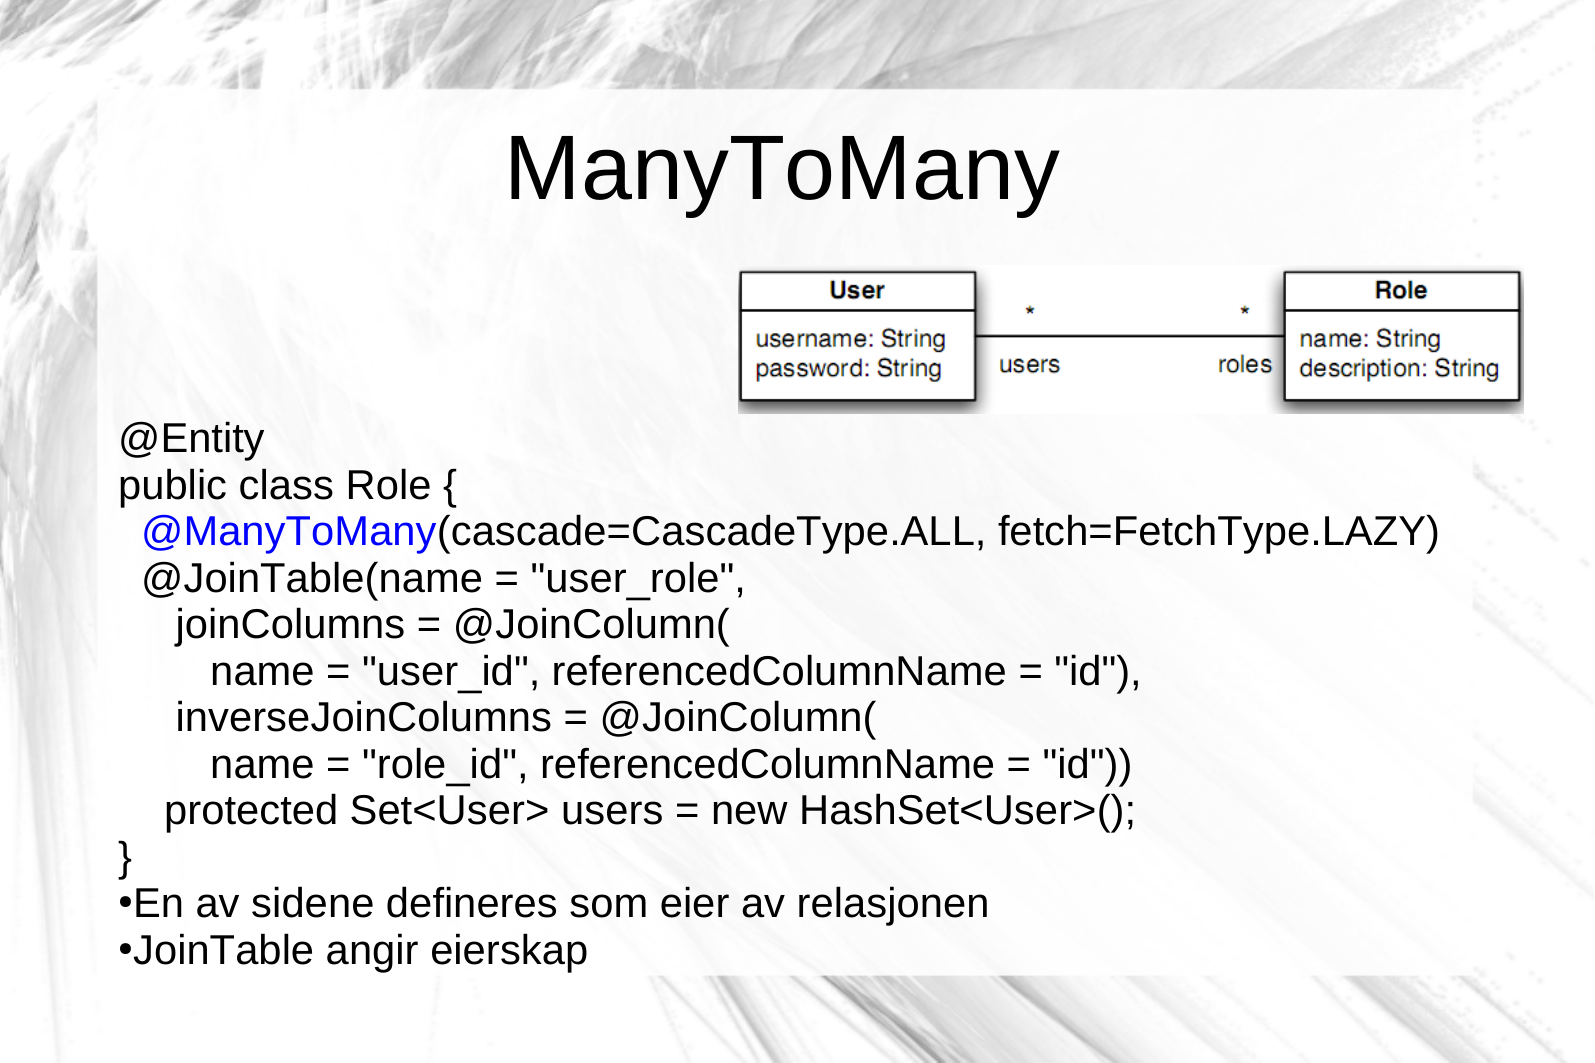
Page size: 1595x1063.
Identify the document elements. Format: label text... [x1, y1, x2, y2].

picture [0, 0, 1595, 1063]
subtitle @Entity public class Role { @ManyToMany(cascade=CascadeType.ALL, fetch=FetchType.LAZY) @JoinTable(name = "user_role", joinColumns = @JoinColumn( name = "user_id", referencedColumnName = "id"), inverseJoinColumns = @JoinColumn( name = "role_id", referencedColumnName = "id")) protected Set<User> users = new HashSet<User>(); } En av sidene defineres som eier av relasjonen JoinTable angir eierskap [118, 413, 1519, 975]
title ManyToMany [113, 96, 1453, 241]
